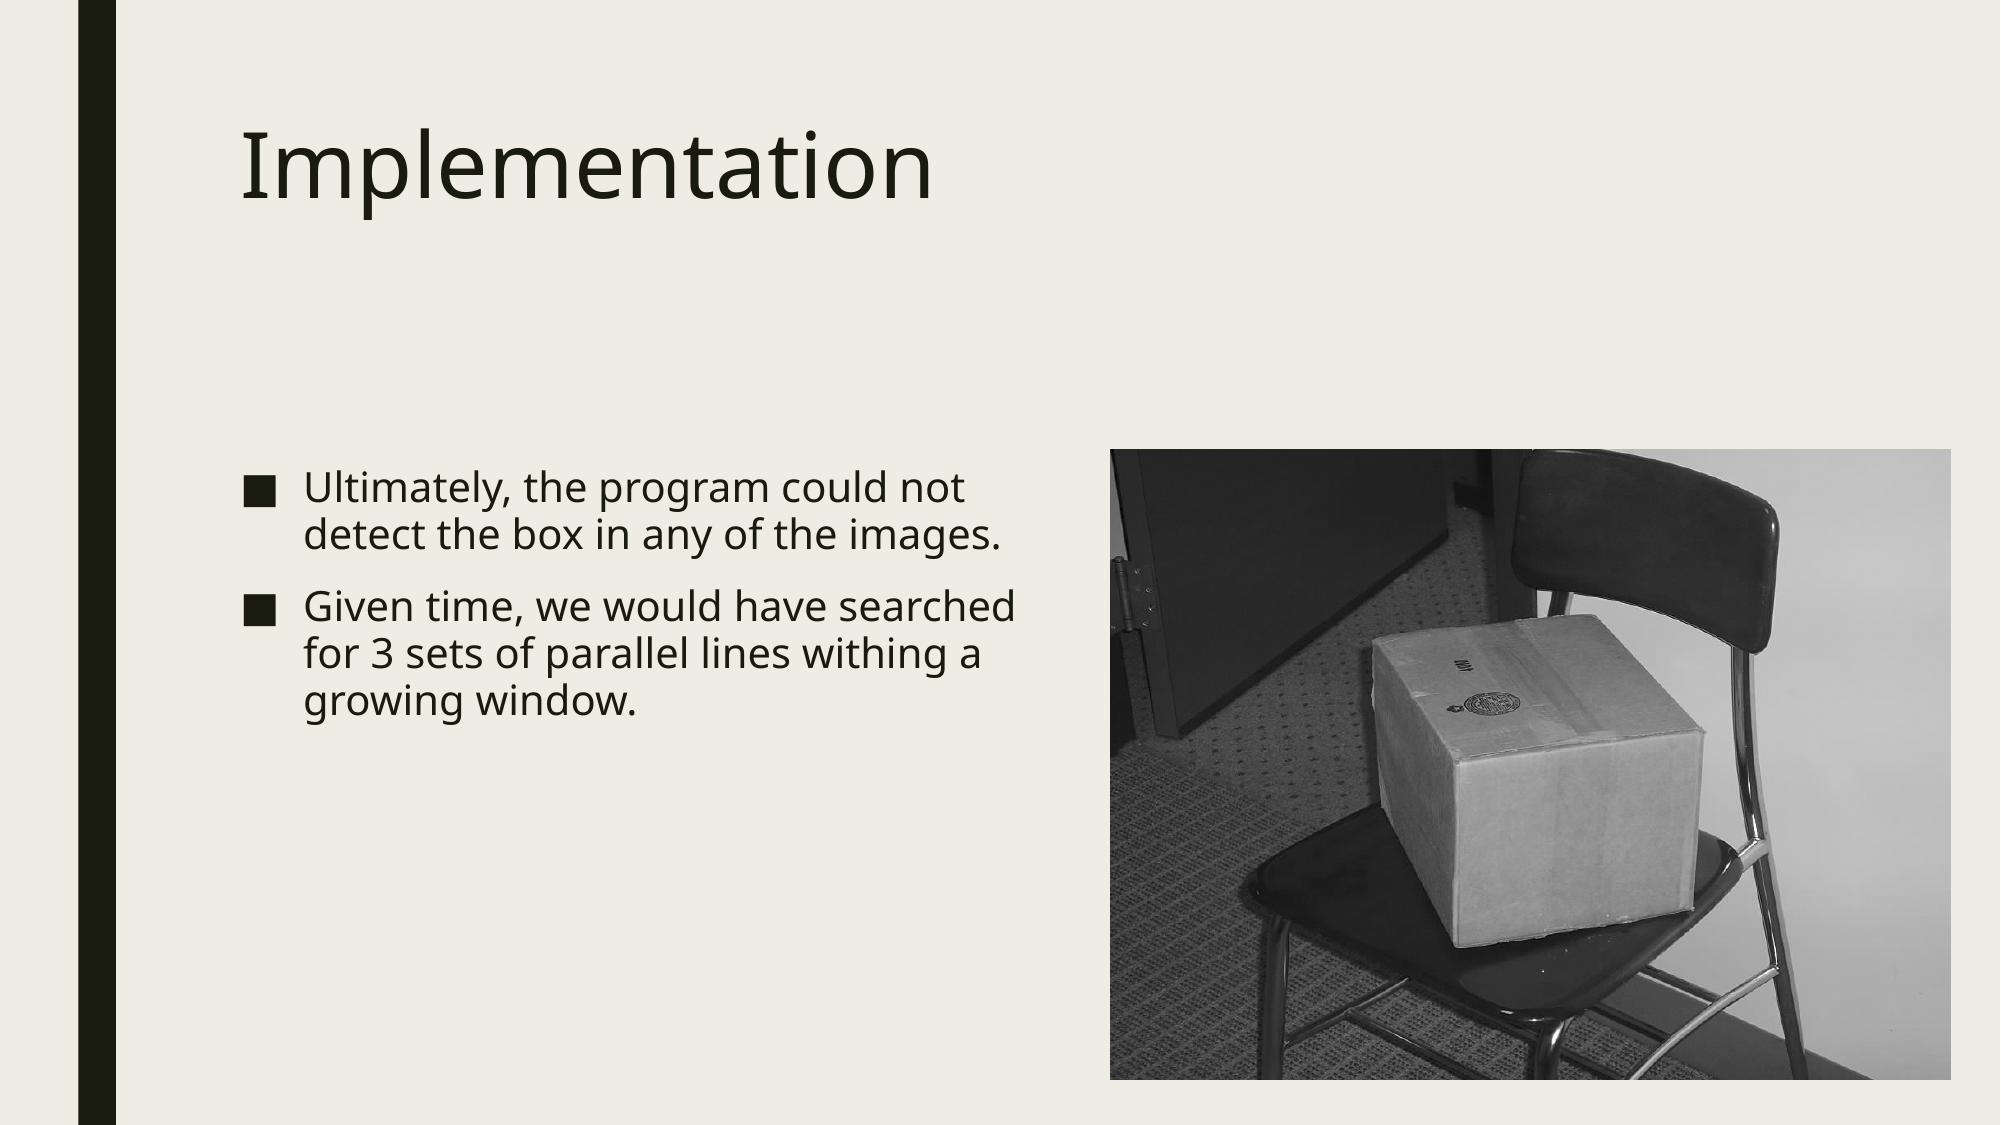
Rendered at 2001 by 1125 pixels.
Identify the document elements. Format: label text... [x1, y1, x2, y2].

list Ultimately, the program could not detect the box in any of the images. Given time, we would have searched for 3 sets of parallel lines withing a growing window. [225, 375, 1067, 963]
title Implementation [225, 112, 1800, 357]
picture [1110, 449, 1951, 1080]
